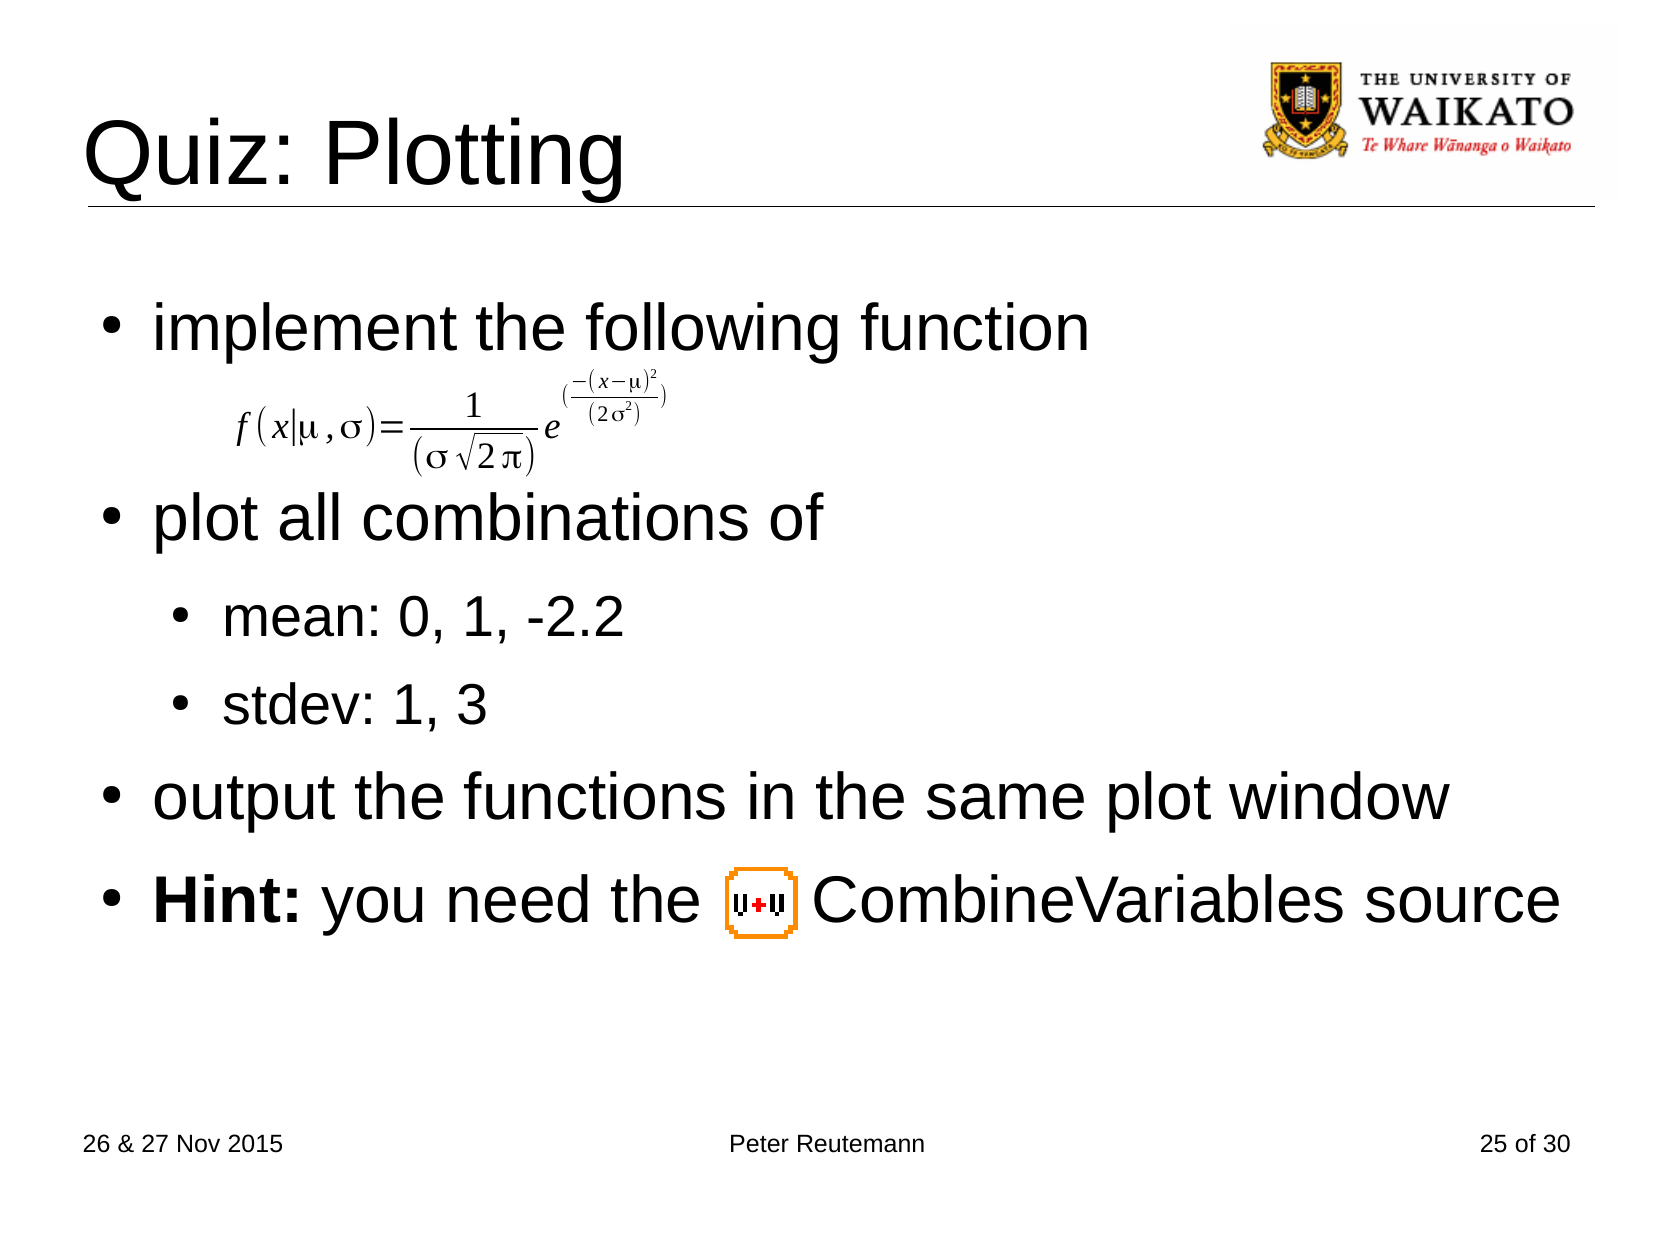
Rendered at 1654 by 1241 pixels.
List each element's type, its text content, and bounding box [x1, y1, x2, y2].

list implement the following function plot all combinations of mean: 0, 1, -2.2 stdev: 1, 3 output the functions in the same plot window Hint: you need the CombineVariables source [82, 290, 1571, 1010]
chart [228, 365, 674, 479]
picture [725, 867, 798, 939]
picture [1228, 24, 1619, 201]
title Quiz: Plotting [82, 49, 1571, 257]
